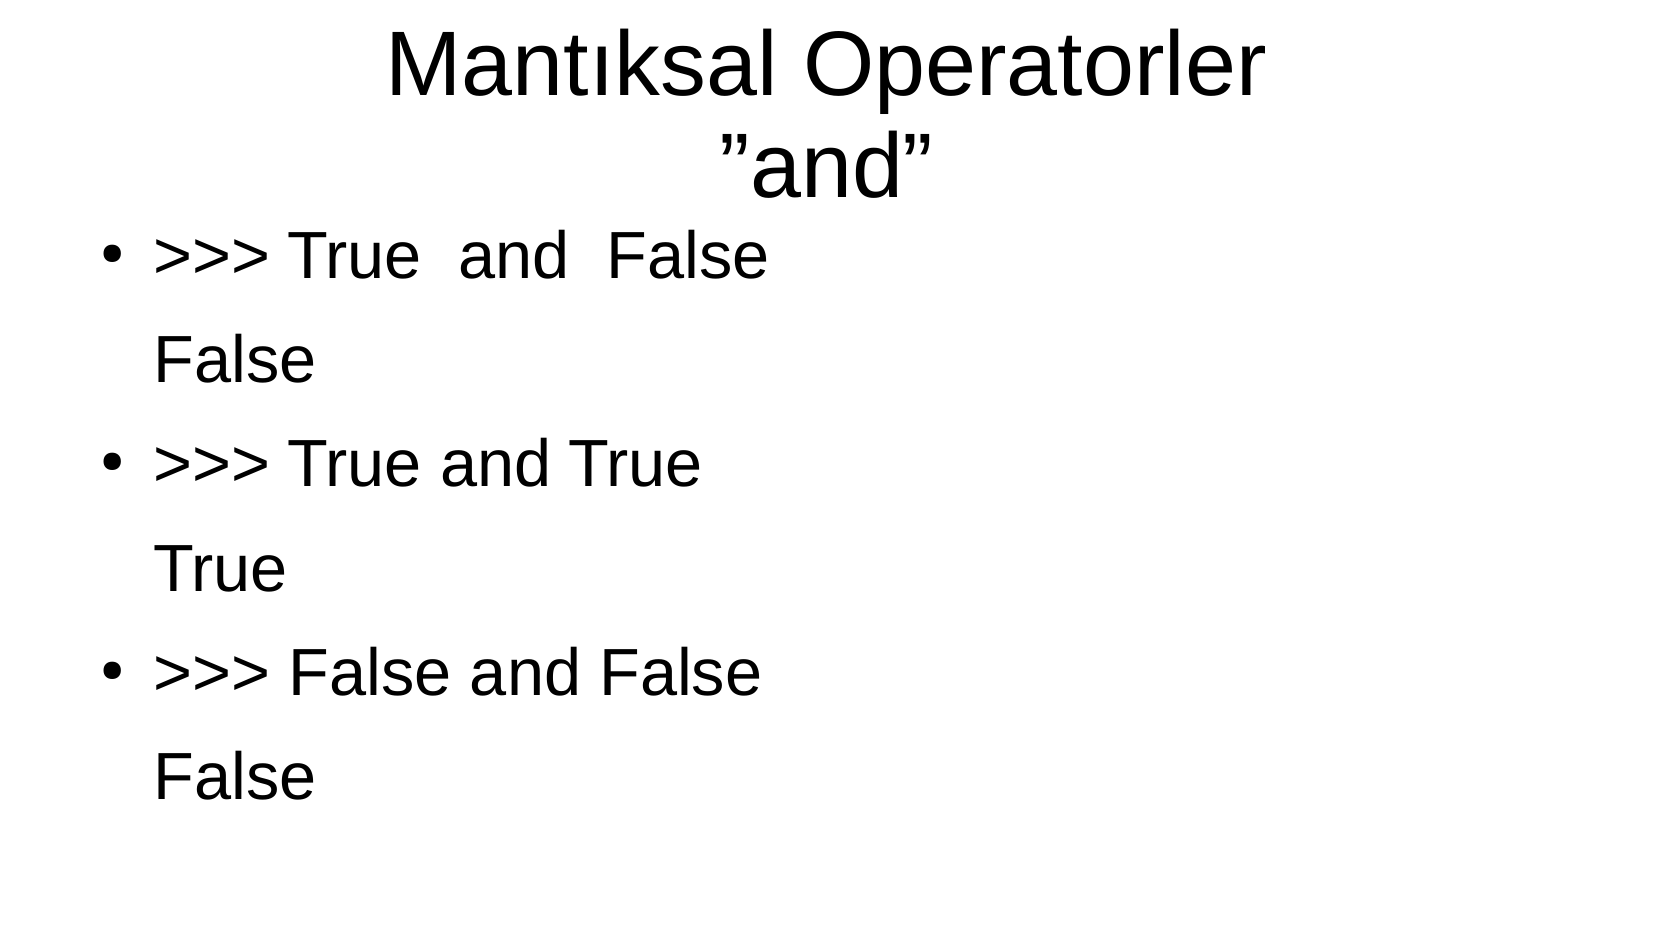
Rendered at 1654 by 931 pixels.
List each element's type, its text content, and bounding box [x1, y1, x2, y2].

title Mantıksal Operatorler ”and” [82, 12, 1571, 217]
list >>> True and False False >>> True and True True >>> False and False False [82, 217, 1571, 886]
